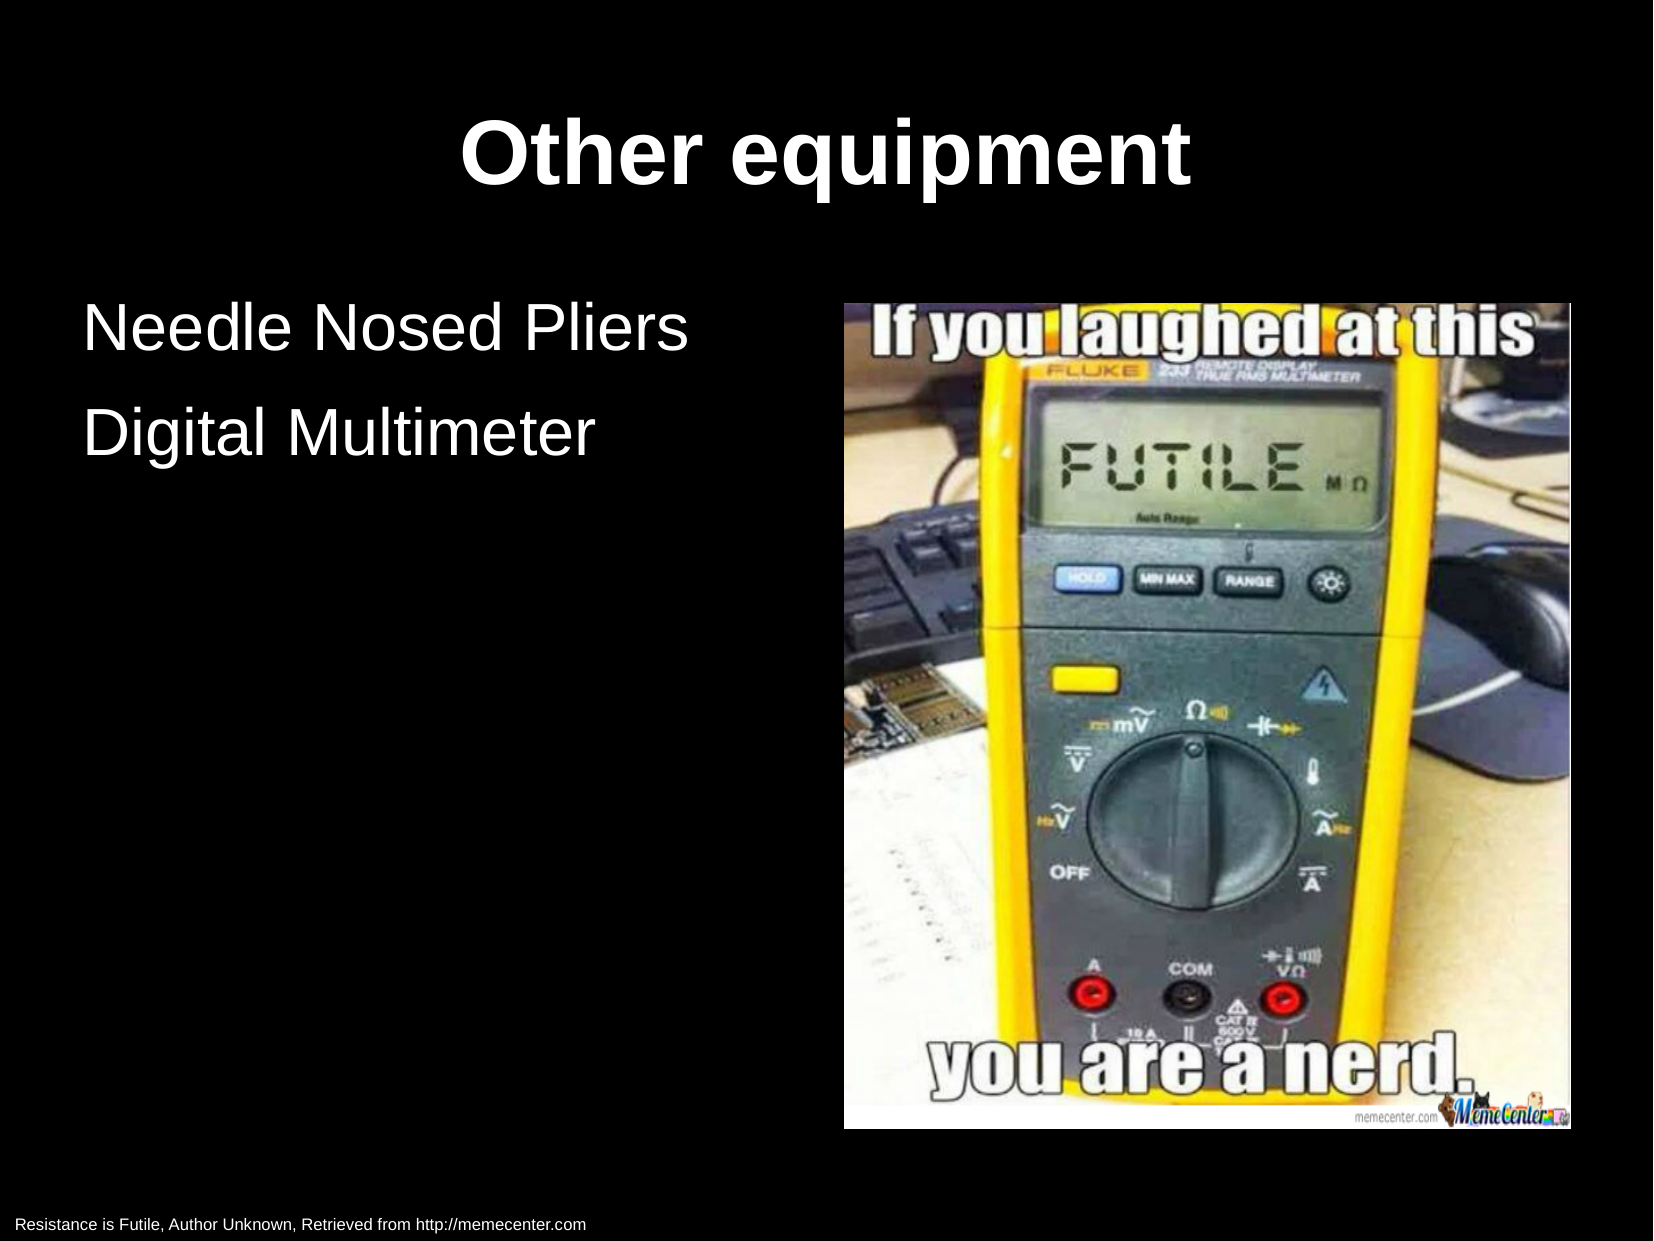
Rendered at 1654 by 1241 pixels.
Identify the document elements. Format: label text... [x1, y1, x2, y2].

text_box Resistance is Futile, Author Unknown, Retrieved from http://memecenter.com [0, 1207, 598, 1241]
title Other equipment [82, 49, 1571, 257]
picture [844, 303, 1571, 1129]
list Needle Nosed Pliers Digital Multimeter [82, 290, 809, 1109]
